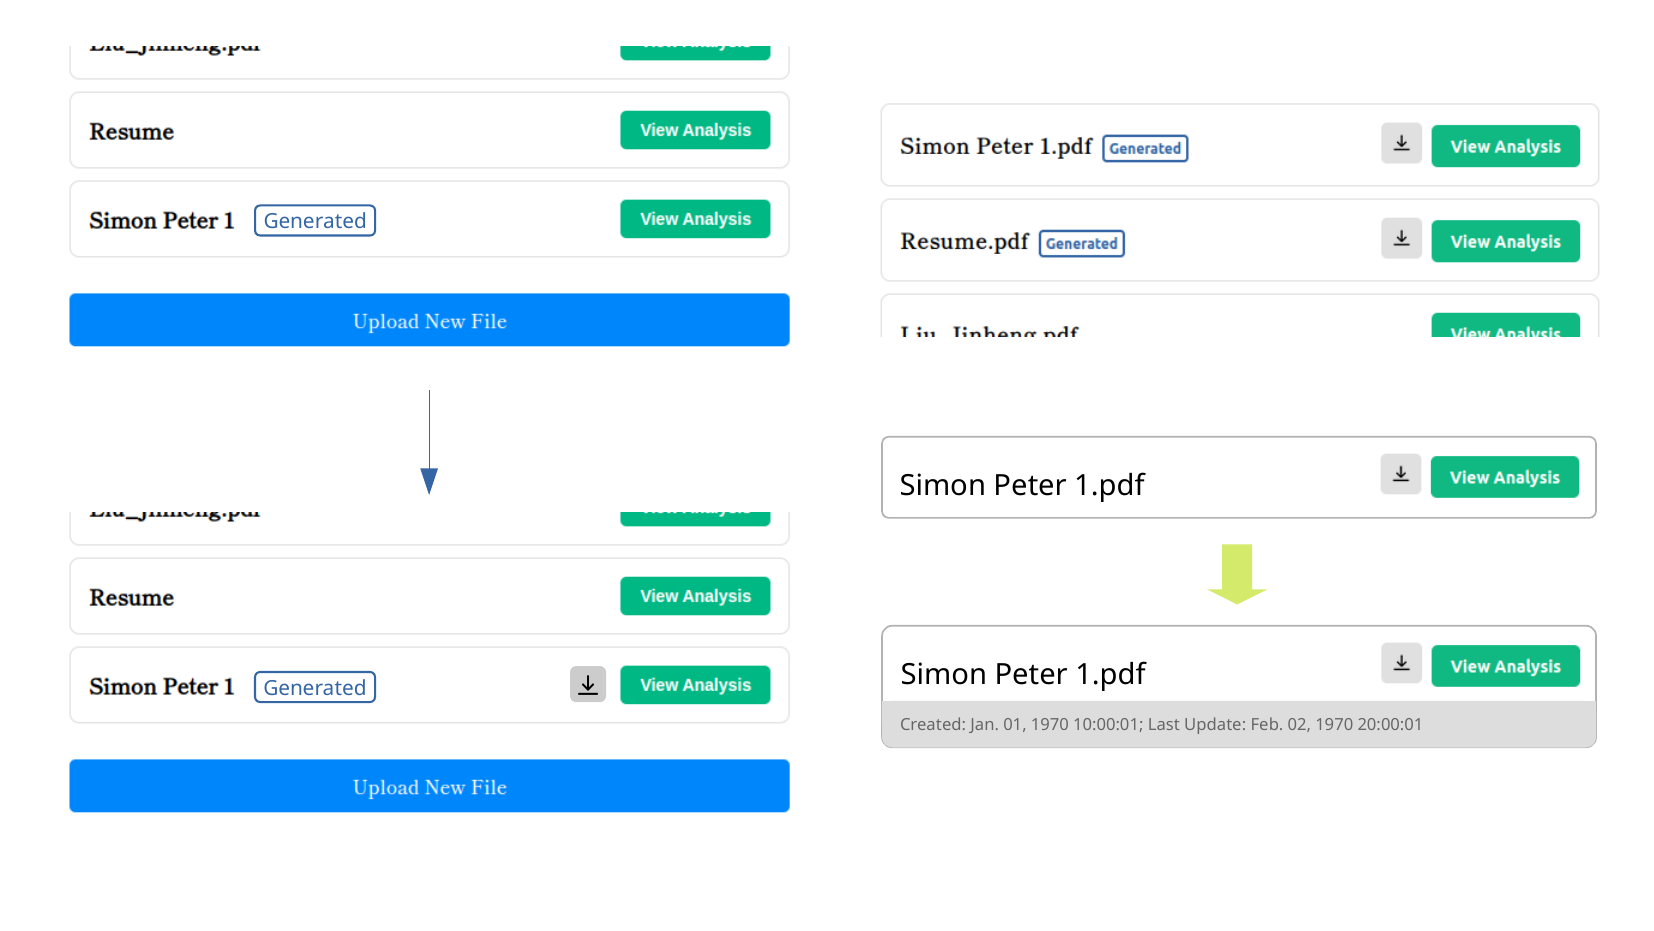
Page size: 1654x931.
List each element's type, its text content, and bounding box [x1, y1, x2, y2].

text_box Created: Jan. 01, 1970 10:00:01; Last Update: Feb. 02, 1970 20:00:01 [882, 700, 1597, 748]
text_box [1207, 544, 1268, 605]
text_box [570, 666, 607, 703]
picture [60, 46, 803, 374]
text_box Generated [255, 671, 376, 703]
text_box Generated [255, 205, 376, 236]
text_box Simon Peter 1.pdf [881, 436, 1597, 518]
picture [60, 512, 803, 841]
picture [870, 89, 1621, 337]
picture [1365, 445, 1590, 506]
picture [1365, 634, 1591, 695]
text_box Simon Peter 1.pdf [882, 625, 1597, 711]
text_box [881, 701, 888, 726]
